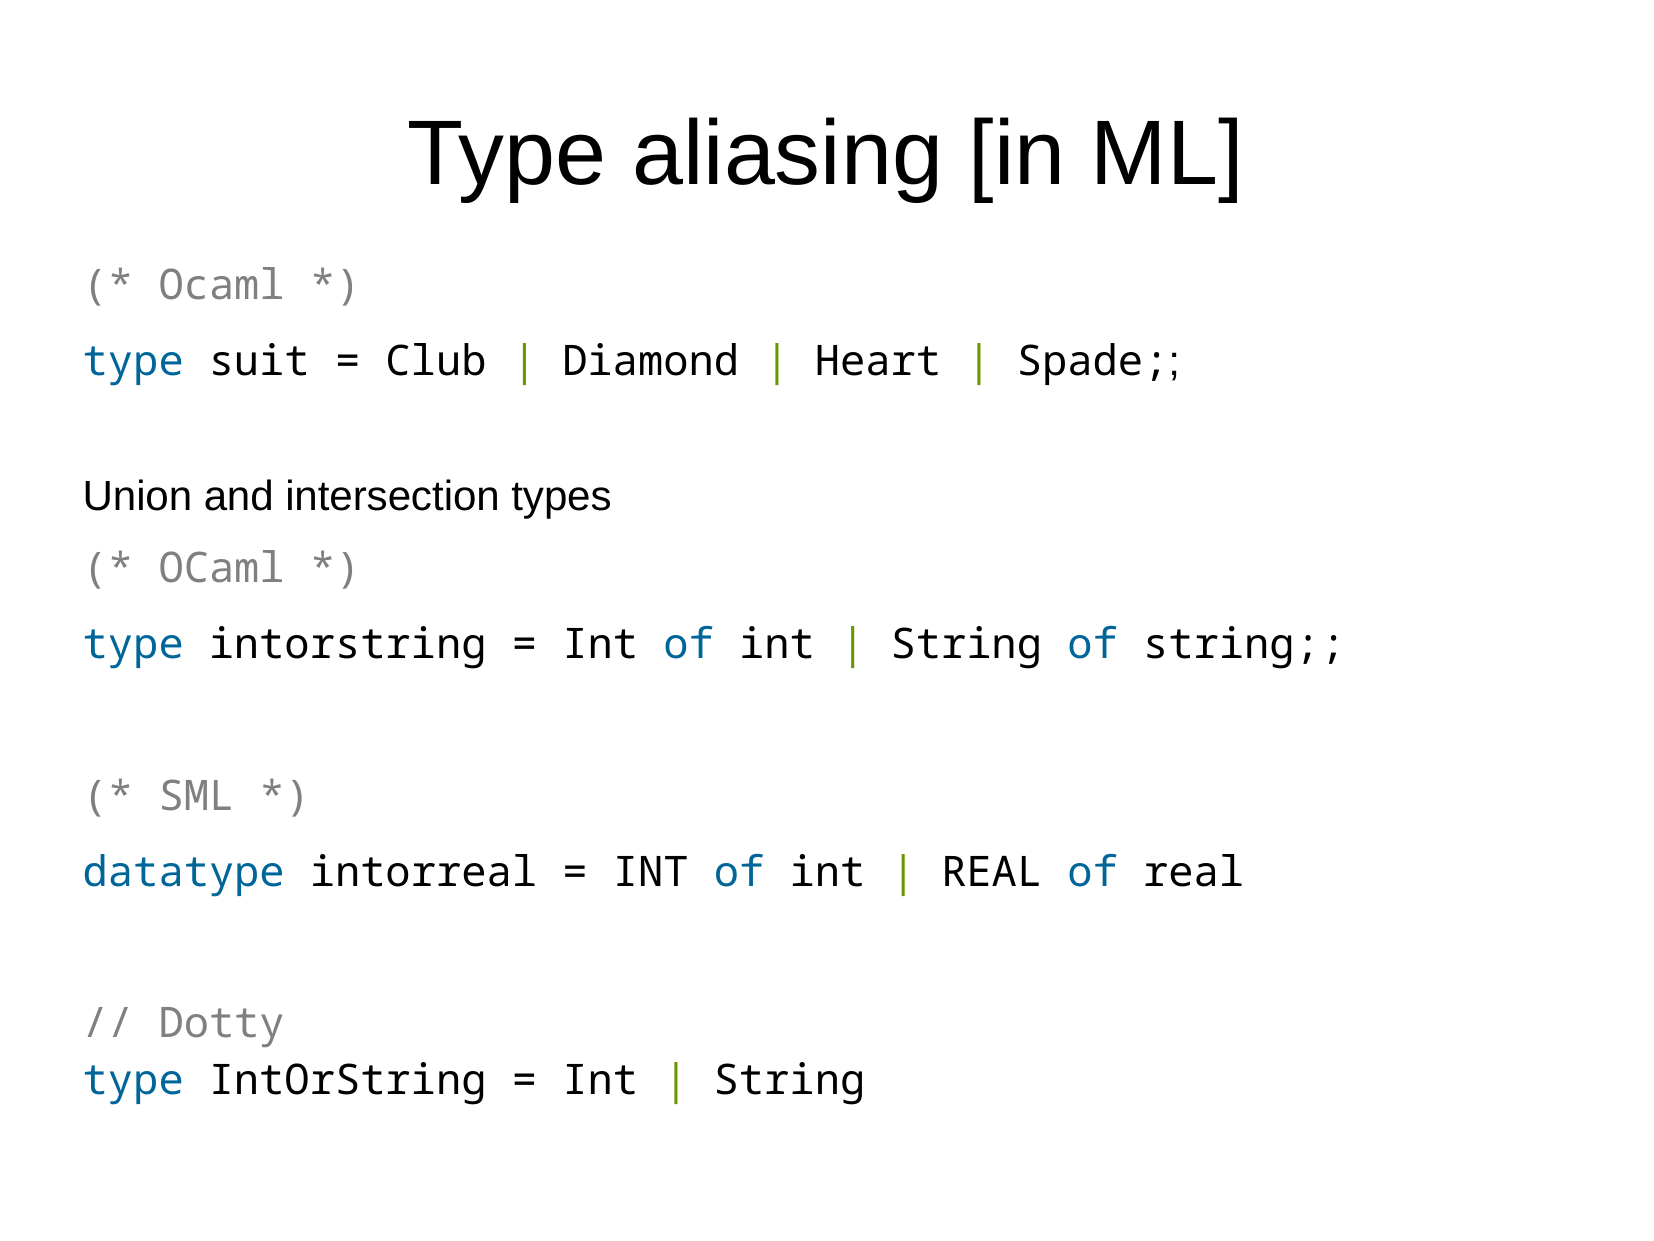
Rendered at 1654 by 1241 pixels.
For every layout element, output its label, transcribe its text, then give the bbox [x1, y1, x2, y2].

list (* Ocaml *) type suit = Club | Diamond | Heart | Spade;; Union and intersection types (* OCaml *) type intorstring = Int of int | String of string;; (* SML *) datatype intorreal = INT of int | REAL of real // Dotty type IntOrString = Int | String [82, 254, 1571, 1120]
title Type aliasing [in ML] [82, 49, 1571, 254]
